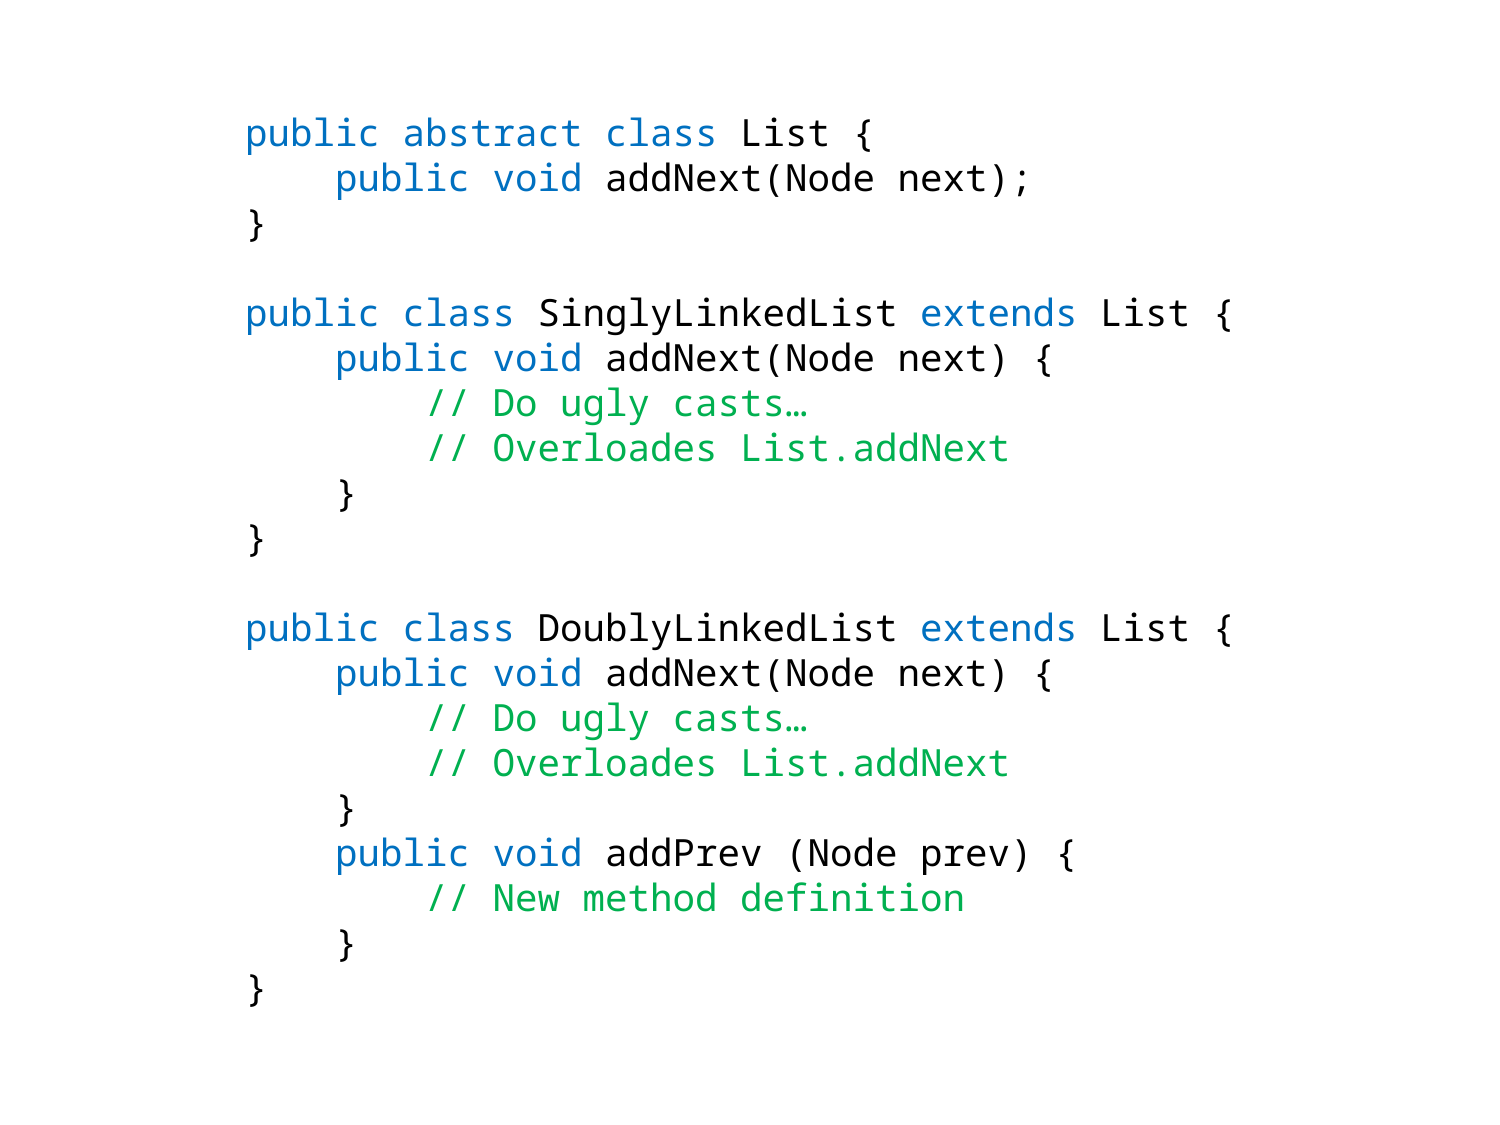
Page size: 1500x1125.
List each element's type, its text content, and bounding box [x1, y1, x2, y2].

text_box public abstract class List { public void addNext(Node next); } public class SinglyLinkedList extends List { public void addNext(Node next) { // Do ugly casts… // Overloades List.addNext } } public class DoublyLinkedList extends List { public void addNext(Node next) { // Do ugly casts… // Overloades List.addNext } public void addPrev (Node prev) { // New method definition } } [230, 101, 1270, 1108]
